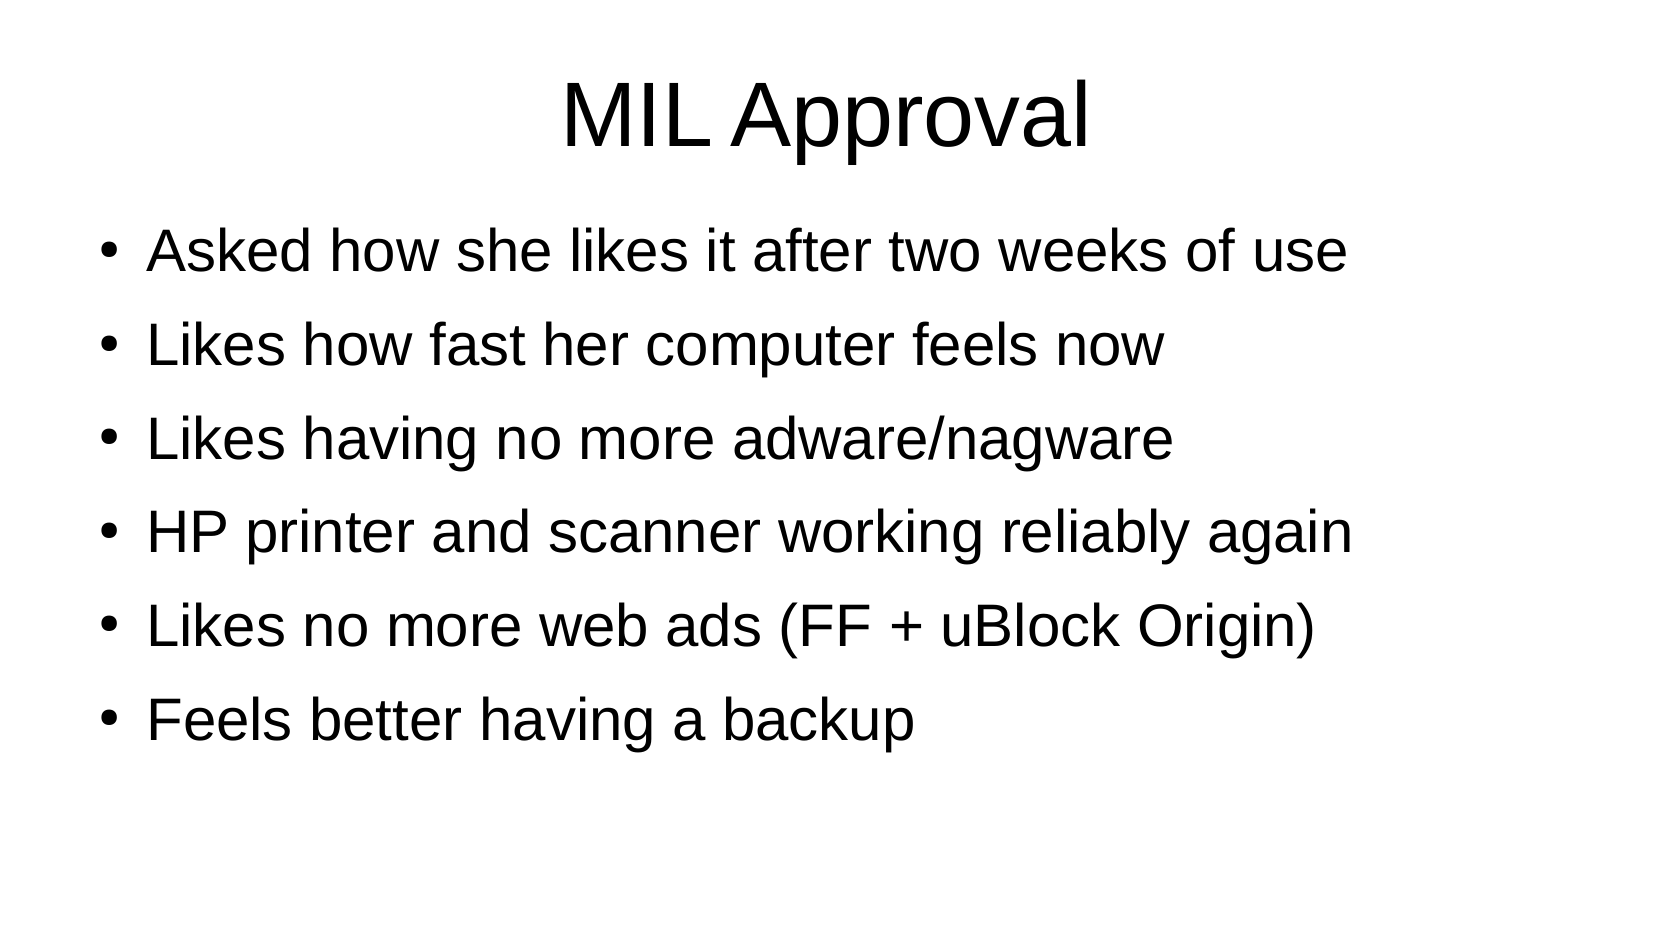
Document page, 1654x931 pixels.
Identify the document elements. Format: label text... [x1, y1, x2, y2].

title MIL Approval [82, 37, 1571, 193]
list Asked how she likes it after two weeks of use Likes how fast her computer feels now Likes having no more adware/nagware HP printer and scanner working reliably again Likes no more web ads (FF + uBlock Origin) Feels better having a backup [82, 217, 1571, 758]
